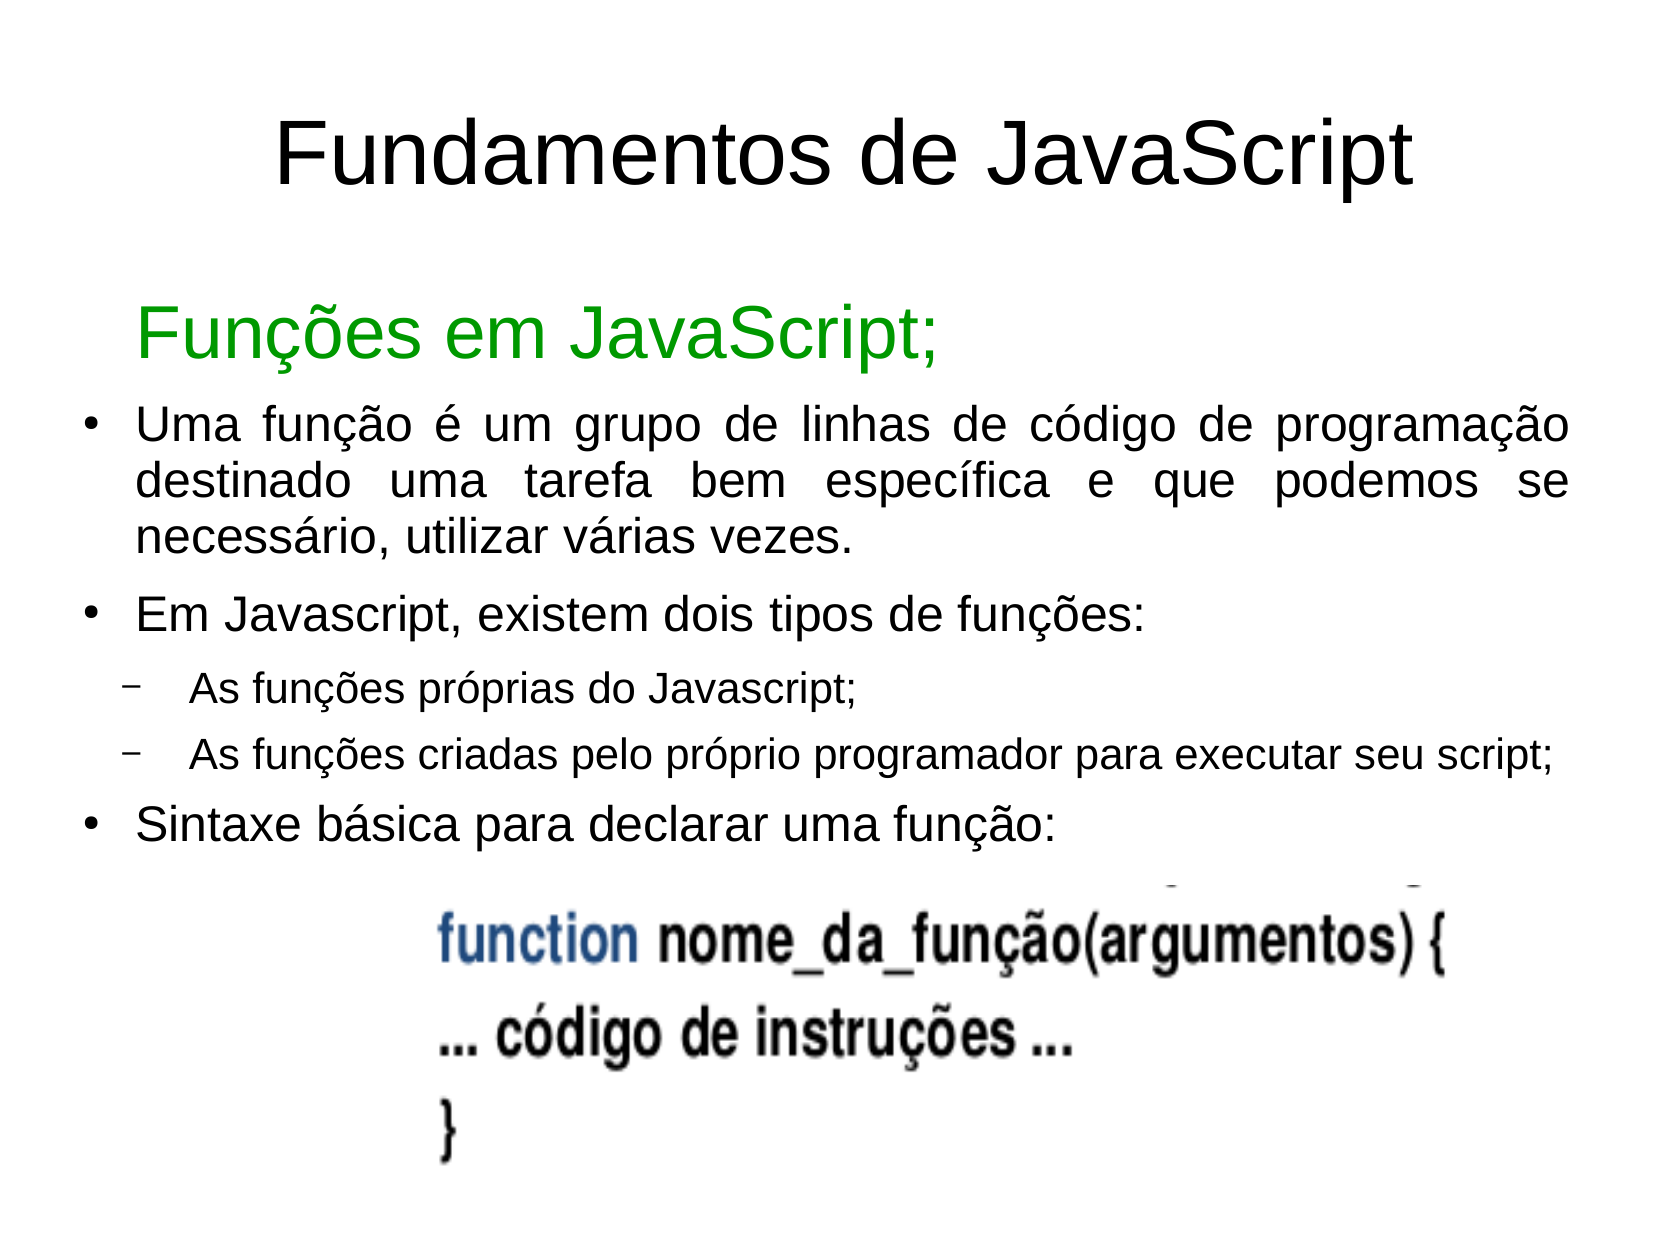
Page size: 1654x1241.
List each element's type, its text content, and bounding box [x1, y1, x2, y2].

picture [394, 885, 1489, 1172]
list Funções em JavaScript; Uma função é um grupo de linhas de código de programação destinado uma tarefa bem específica e que podemos se necessário, utilizar várias vezes. Em Javascript, existem dois tipos de funções: As funções próprias do Javascript; As funções criadas pelo próprio programador para executar seu script; Sintaxe básica para declarar uma função: [82, 290, 1571, 863]
title Fundamentos de JavaScript [82, 49, 1571, 257]
